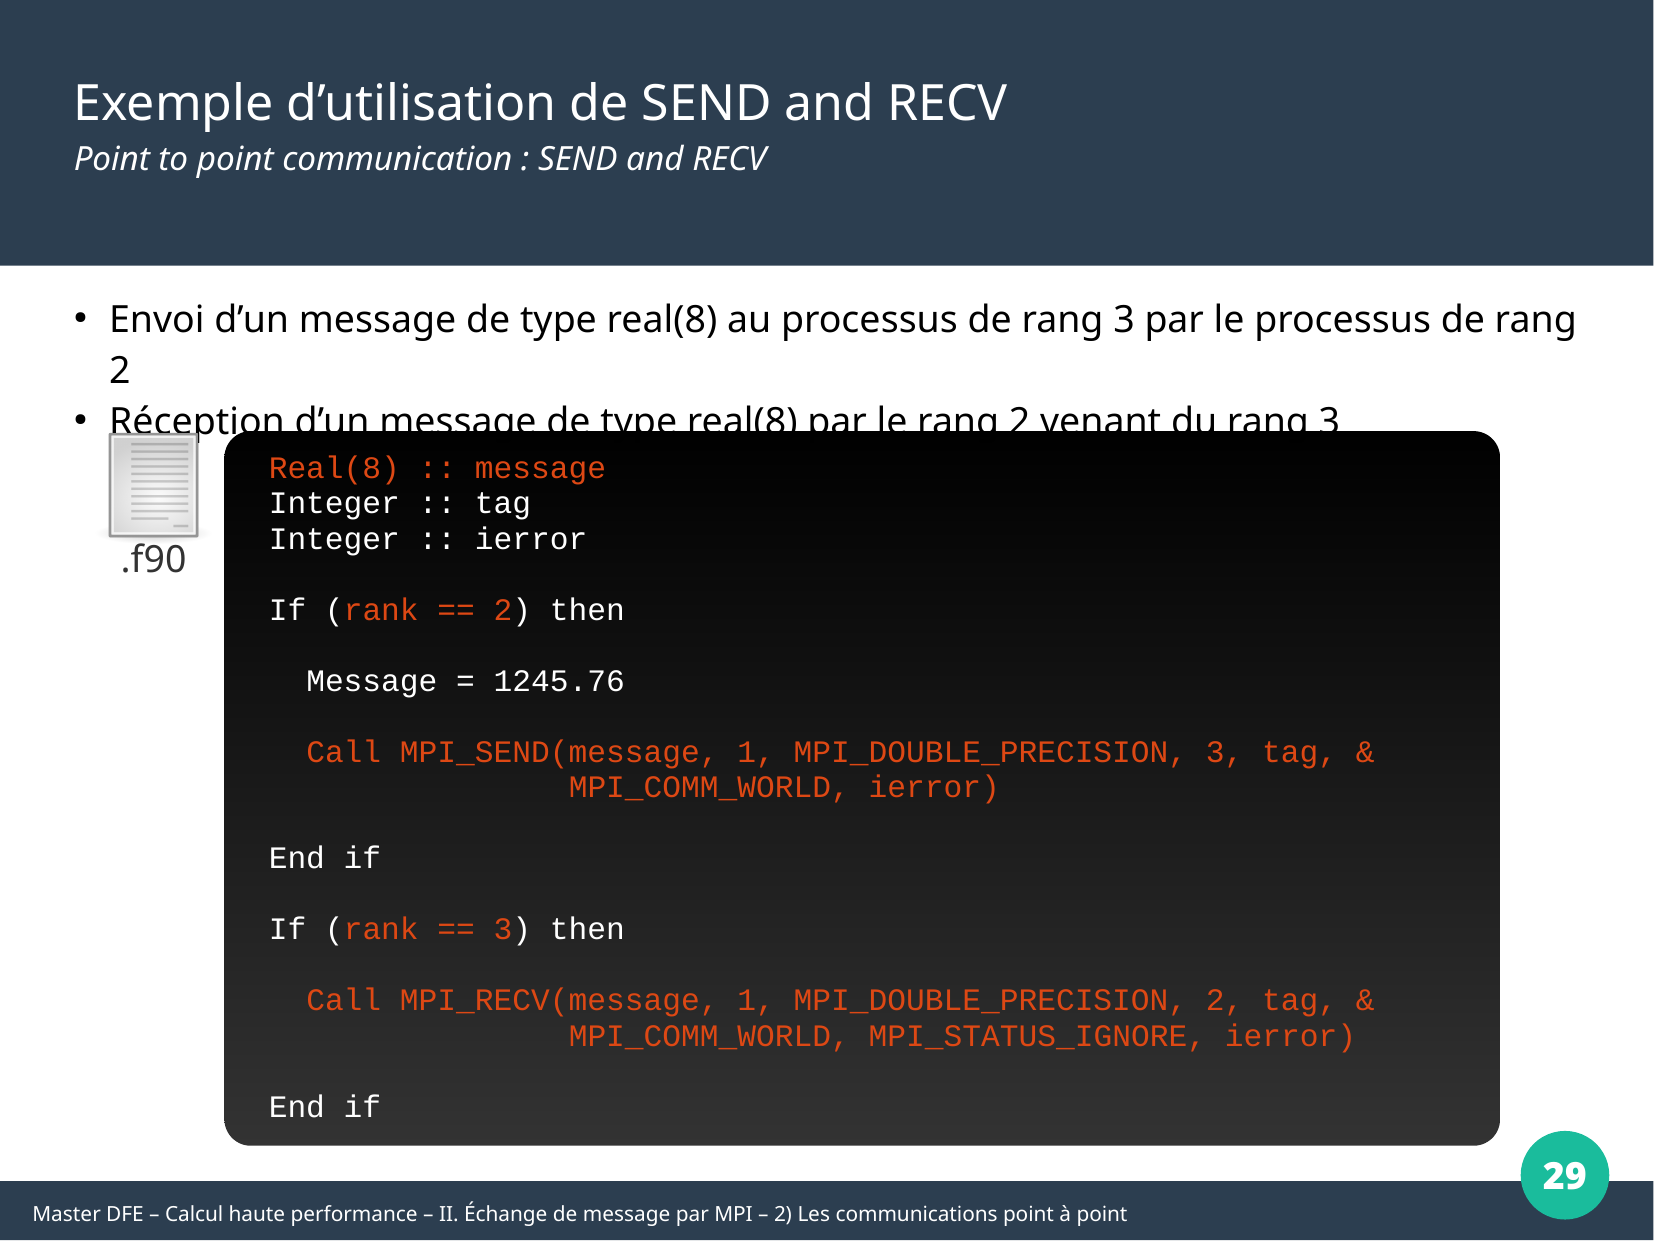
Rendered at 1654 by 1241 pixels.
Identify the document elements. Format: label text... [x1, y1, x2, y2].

text_box Real(8) :: message Integer :: tag Integer :: ierror If (rank == 2) then Message = 1245.76 Call MPI_SEND(message, 1, MPI_DOUBLE_PRECISION, 3, tag, & MPI_COMM_WORLD, ierror) End if If (rank == 3) then Call MPI_RECV(message, 1, MPI_DOUBLE_PRECISION, 2, tag, & MPI_COMM_WORLD, MPI_STATUS_IGNORE, ierror) End if [253, 444, 1477, 1134]
picture [94, 428, 213, 524]
text_box .f90 [76, 524, 231, 591]
text_box Envoi d’un message de type real(8) au processus de rang 3 par le processus de rang 2 Réception d’un message de type real(8) par le rang 2 venant du rang 3 [59, 285, 1619, 402]
text_box Master DFE – Calcul haute performance – II. Échange de message par MPI – 2) Les communications point à point [17, 1191, 1436, 1235]
text_box [224, 431, 1501, 1146]
text_box Exemple d’utilisation de SEND and RECV Point to point communication : SEND and RECV [59, 59, 1619, 254]
